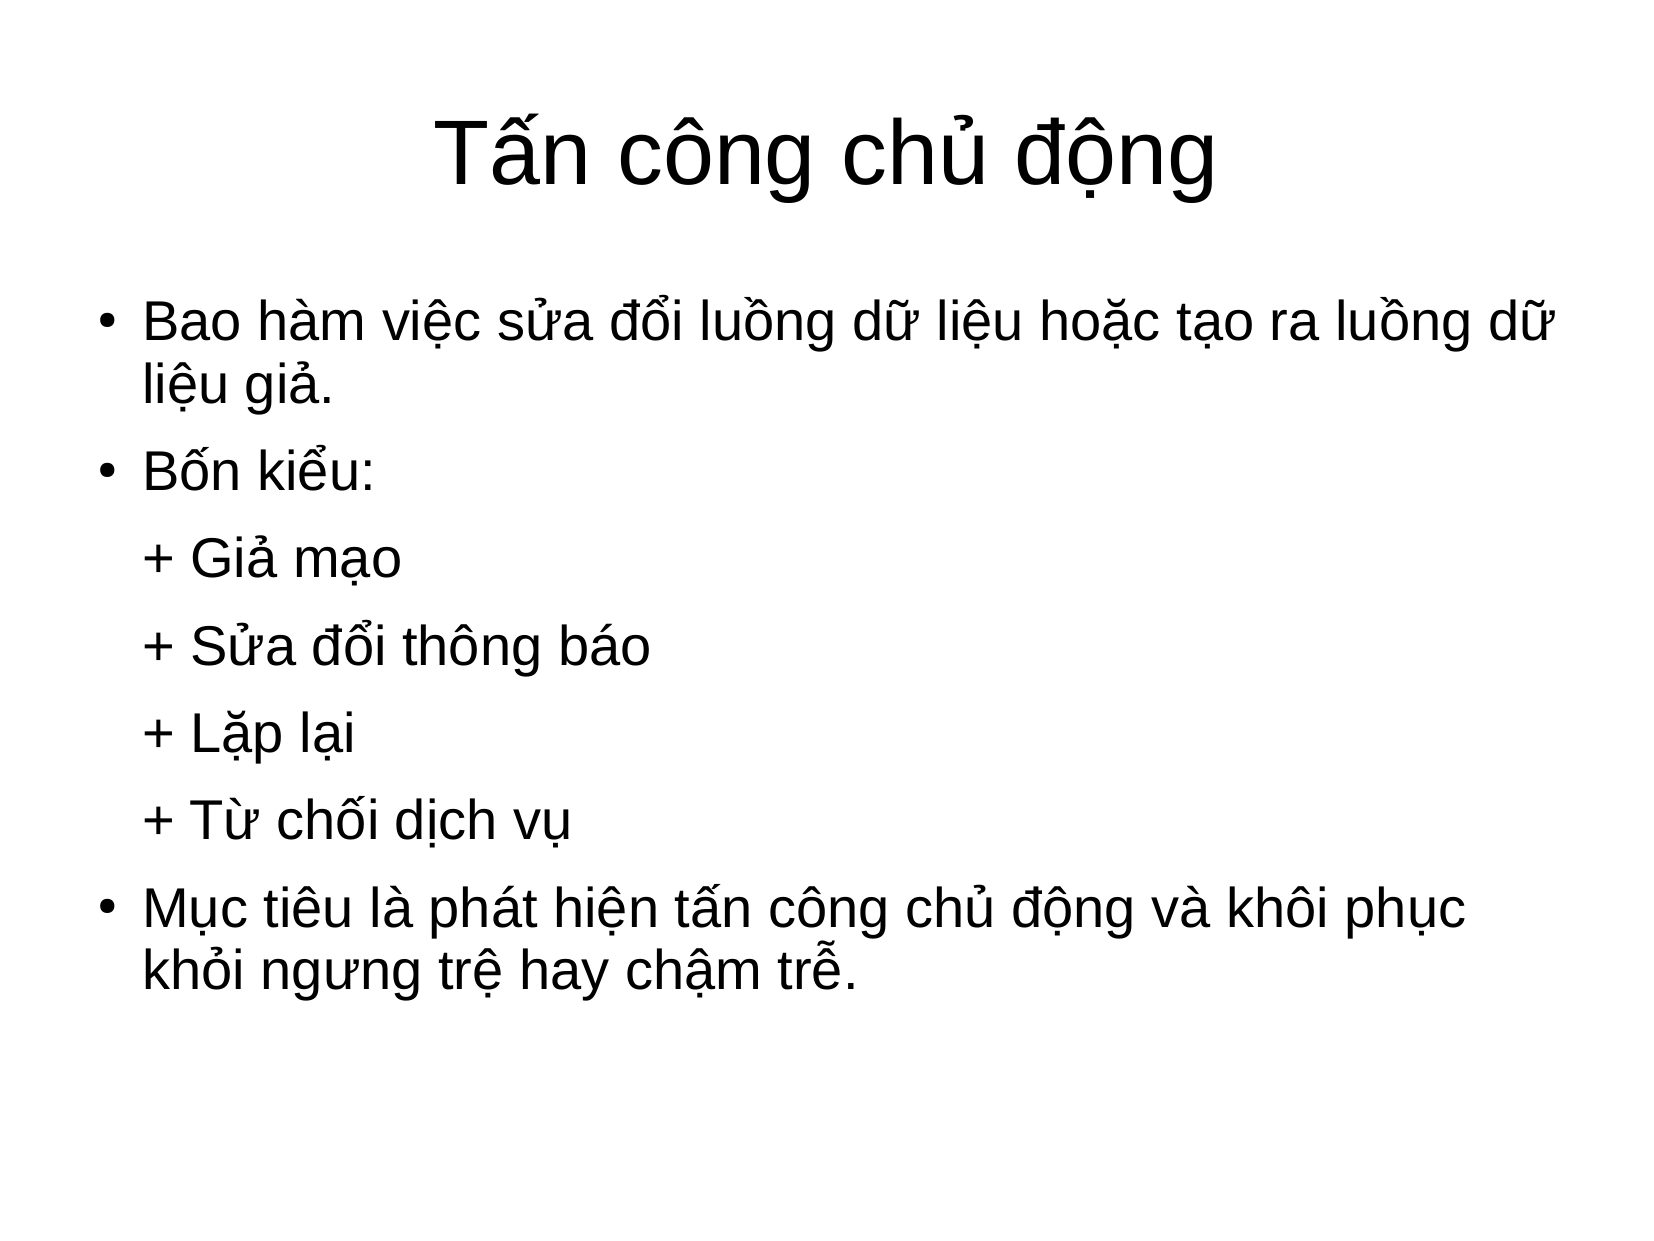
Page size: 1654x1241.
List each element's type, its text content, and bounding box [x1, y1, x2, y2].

list Bao hàm việc sửa đổi luồng dữ liệu hoặc tạo ra luồng dữ liệu giả. Bốn kiểu: + Giả mạo + Sửa đổi thông báo + Lặp lại + Từ chối dịch vụ Mục tiêu là phát hiện tấn công chủ động và khôi phục khỏi ngưng trệ hay chậm trễ. [82, 290, 1571, 1010]
title Tấn công chủ động [82, 49, 1571, 257]
